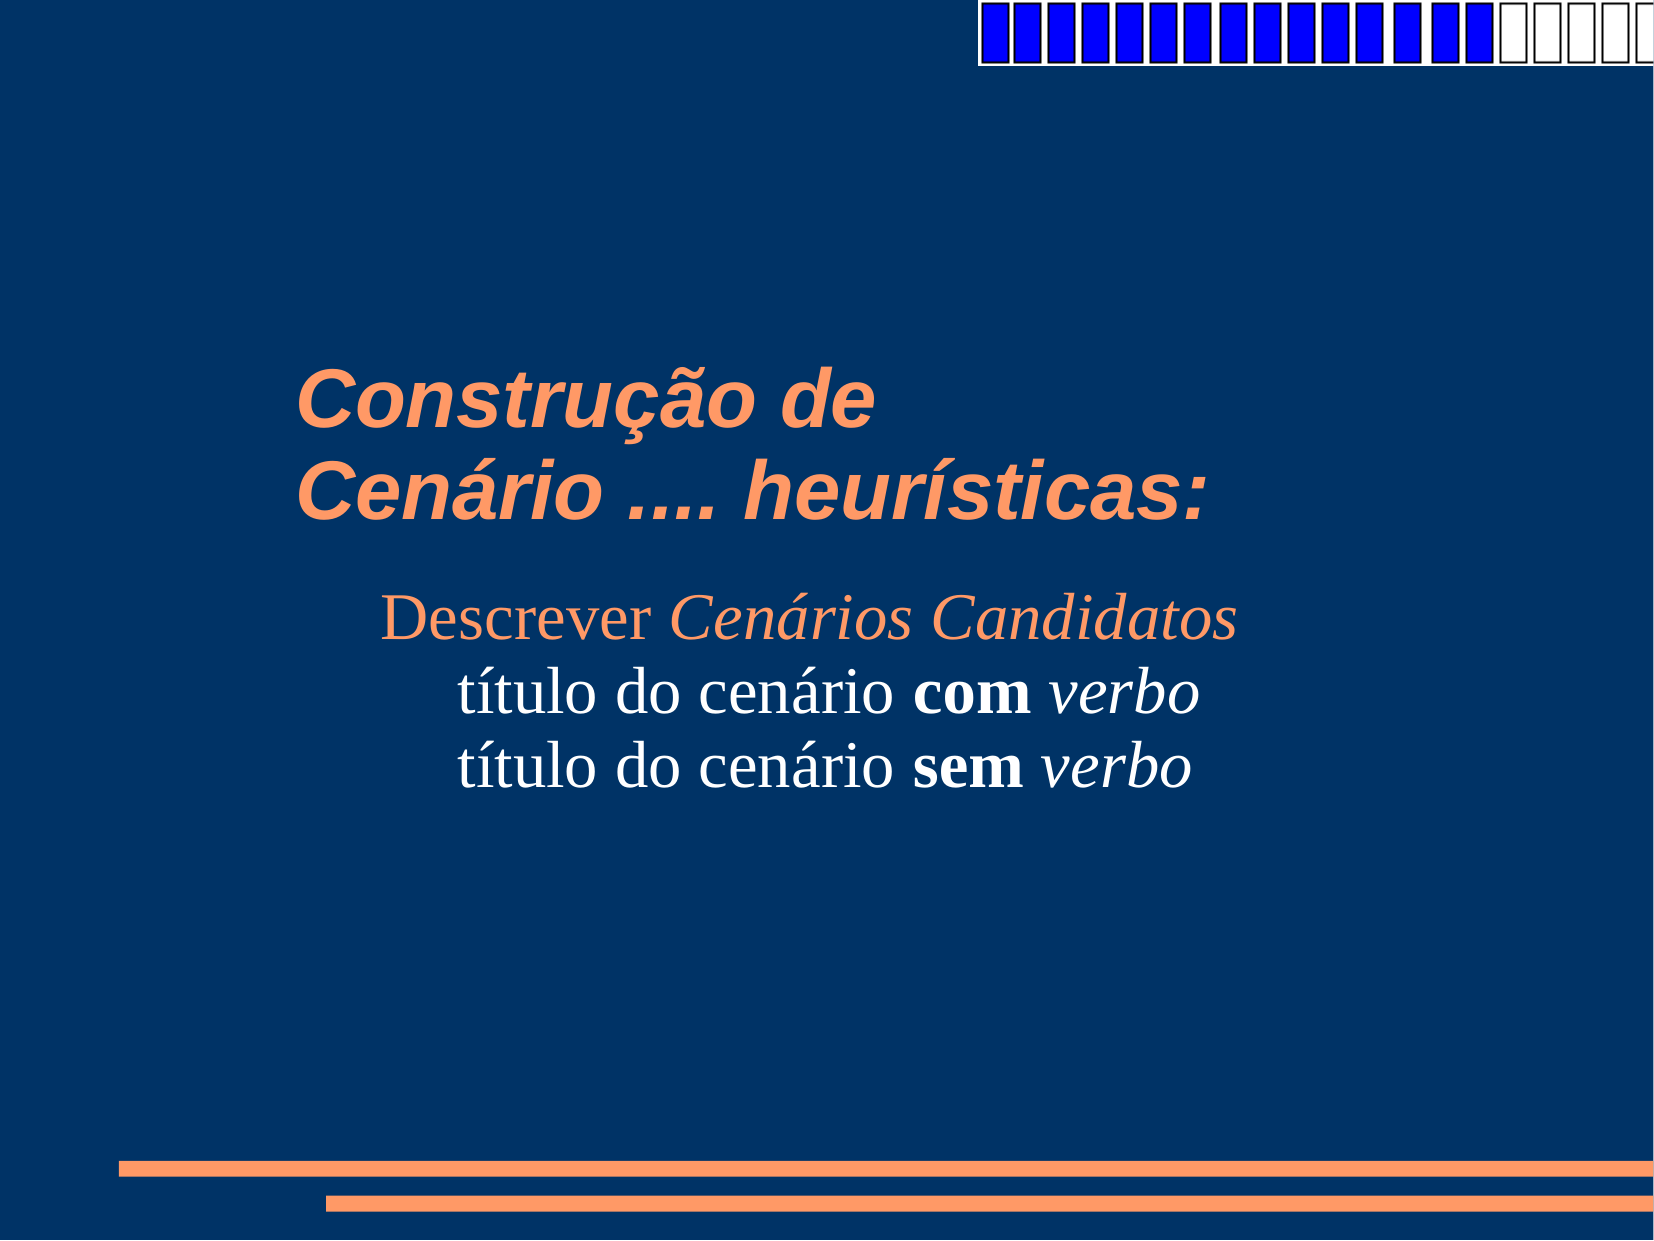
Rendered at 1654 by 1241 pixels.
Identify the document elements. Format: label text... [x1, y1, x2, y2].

text_box Descrever Cenários Candidatos título do cenário com verbo título do cenário sem verbo [363, 580, 1294, 836]
title Construção de Cenário .... heurísticas: [295, 330, 1241, 653]
picture [978, 0, 1654, 66]
